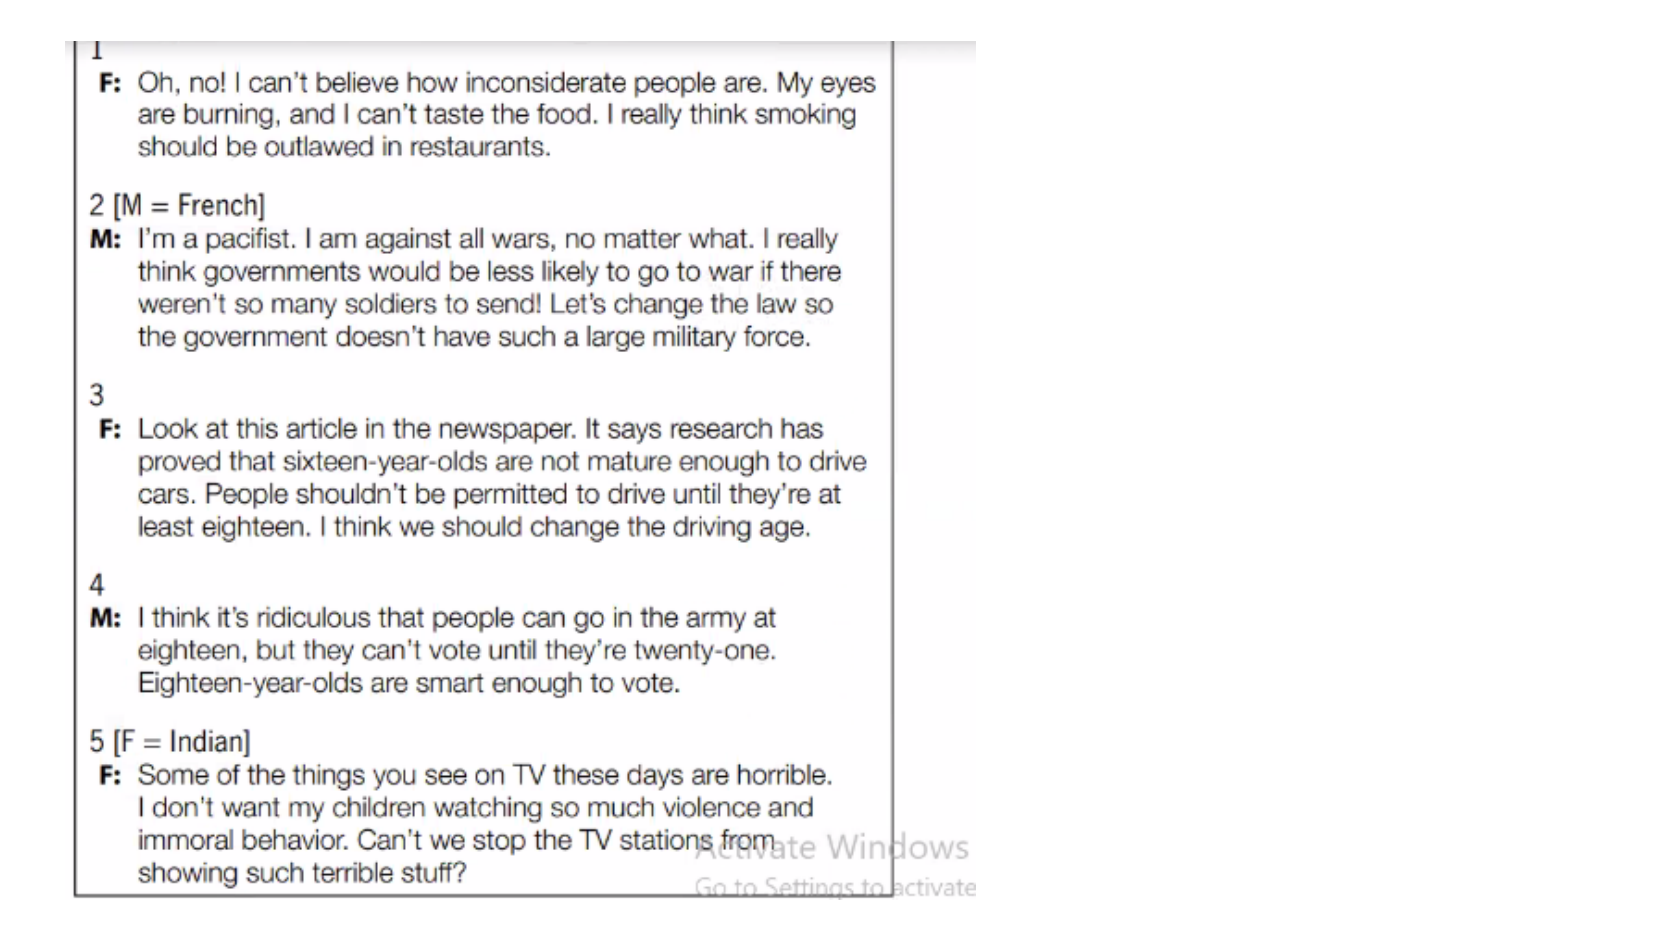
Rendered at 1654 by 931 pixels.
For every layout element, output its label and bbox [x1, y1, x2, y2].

picture [65, 41, 976, 901]
